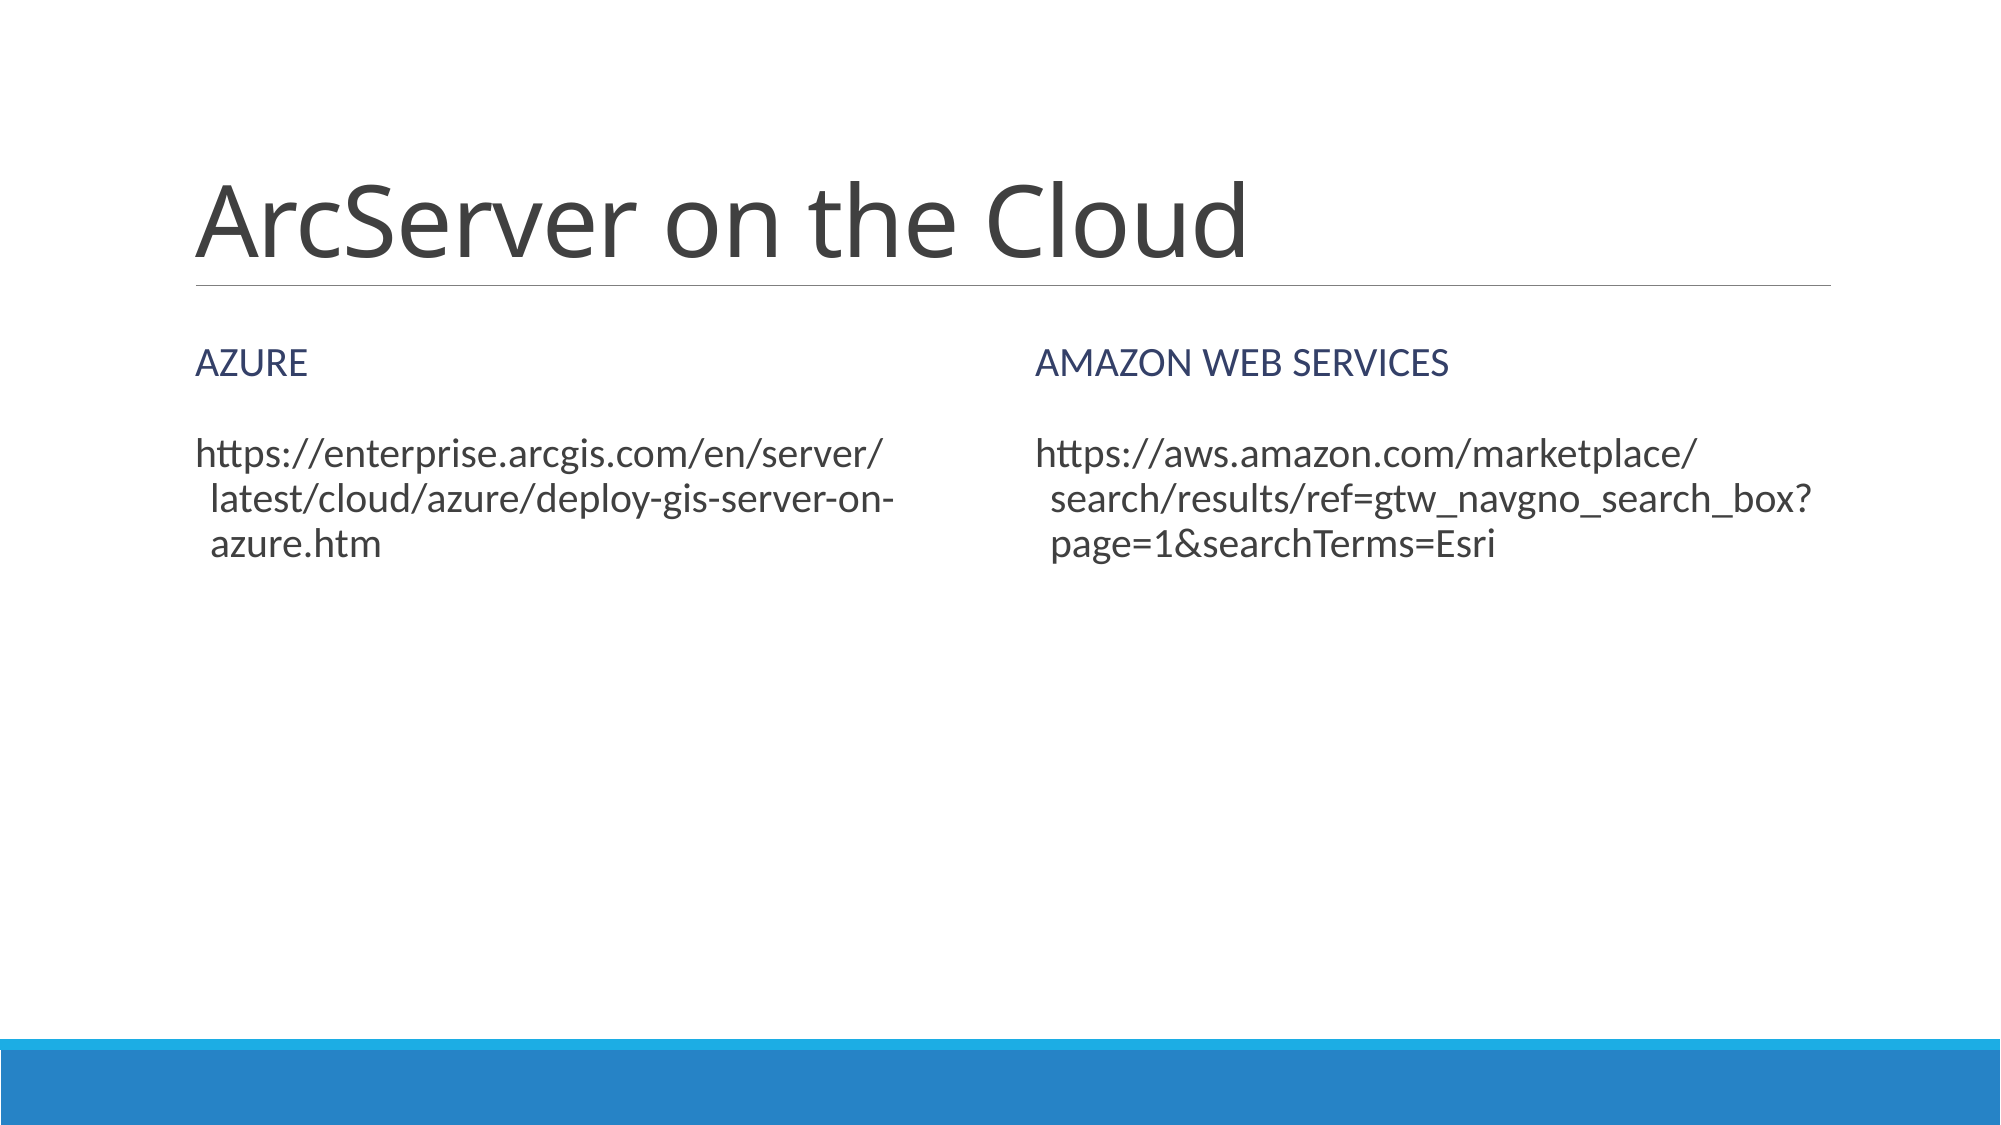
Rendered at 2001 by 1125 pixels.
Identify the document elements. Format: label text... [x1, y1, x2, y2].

list https://aws.amazon.com/marketplace/search/results/ref=gtw_navgno_search_box?page=1&searchTerms=Esri [1020, 423, 1831, 963]
list Amazon Web Services [1020, 302, 1831, 423]
list https://enterprise.arcgis.com/en/server/latest/cloud/azure/deploy-gis-server-on-azure.htm [180, 423, 991, 963]
list Azure [180, 302, 991, 423]
title ArcServer on the Cloud [180, 47, 1831, 286]
